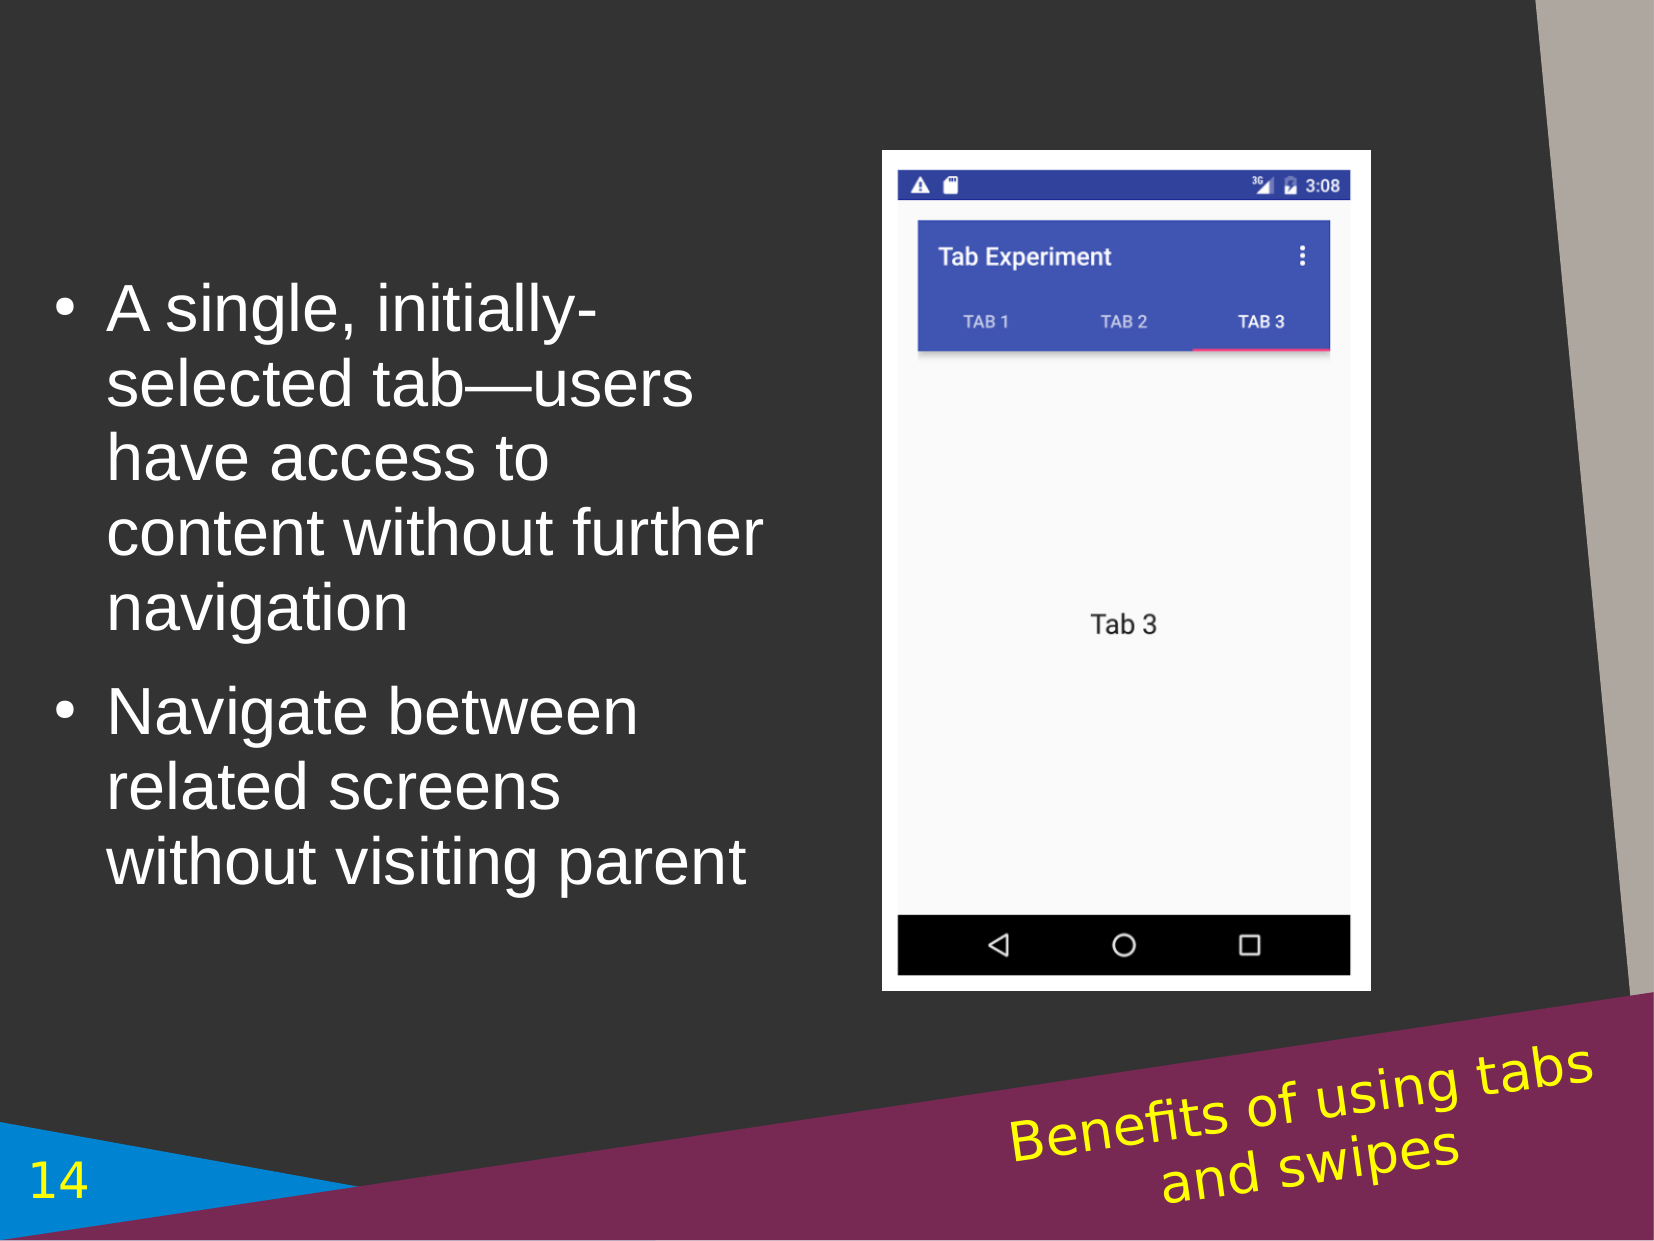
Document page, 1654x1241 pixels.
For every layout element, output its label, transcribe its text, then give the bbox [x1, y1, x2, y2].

title Benefits of using tabs and swipes [956, 995, 1654, 1241]
list A single, initially-selected tab—users have access to content without further navigation Navigate between related screens without visiting parent [35, 82, 780, 1087]
picture [882, 150, 1371, 991]
